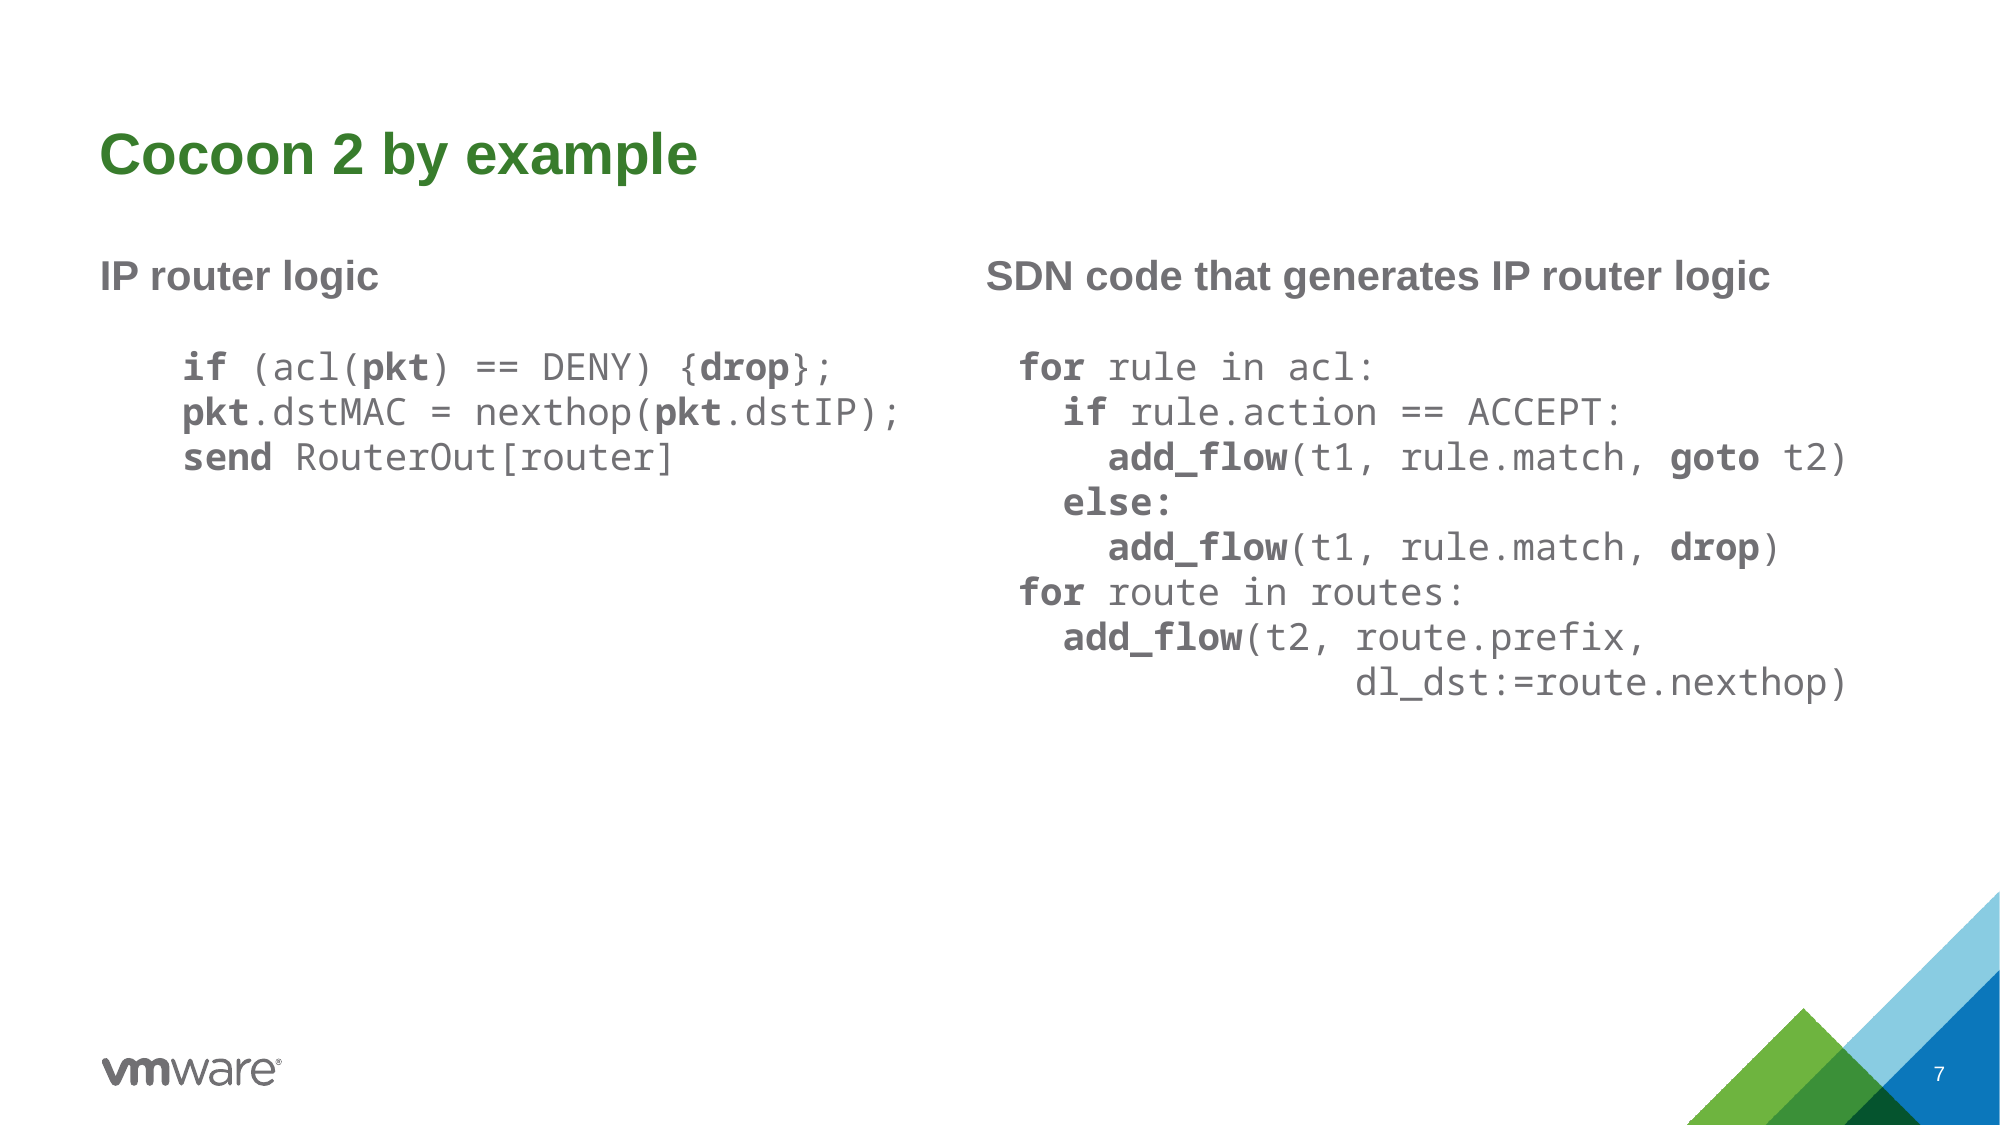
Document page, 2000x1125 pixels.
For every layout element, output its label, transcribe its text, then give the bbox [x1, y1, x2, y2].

title Cocoon 2 by example [99, 54, 1900, 188]
list SDN code that generates IP router logic [985, 224, 1846, 330]
list IP router logic [99, 224, 960, 330]
list for rule in acl: if rule.action == ACCEPT: add_flow(t1, rule.match, goto t2) else: add_flow(t1, rule.match, drop) for route in routes: add_flow(t2, route.prefix, dl_dst:=route.nexthop) [979, 343, 1951, 796]
slide_number <number> [1902, 1060, 1977, 1085]
picture [1674, 887, 2000, 1125]
list if (acl(pkt) == DENY) {drop}; pkt.dstMAC = nexthop(pkt.dstIP); send RouterOut[router] [99, 343, 960, 1106]
